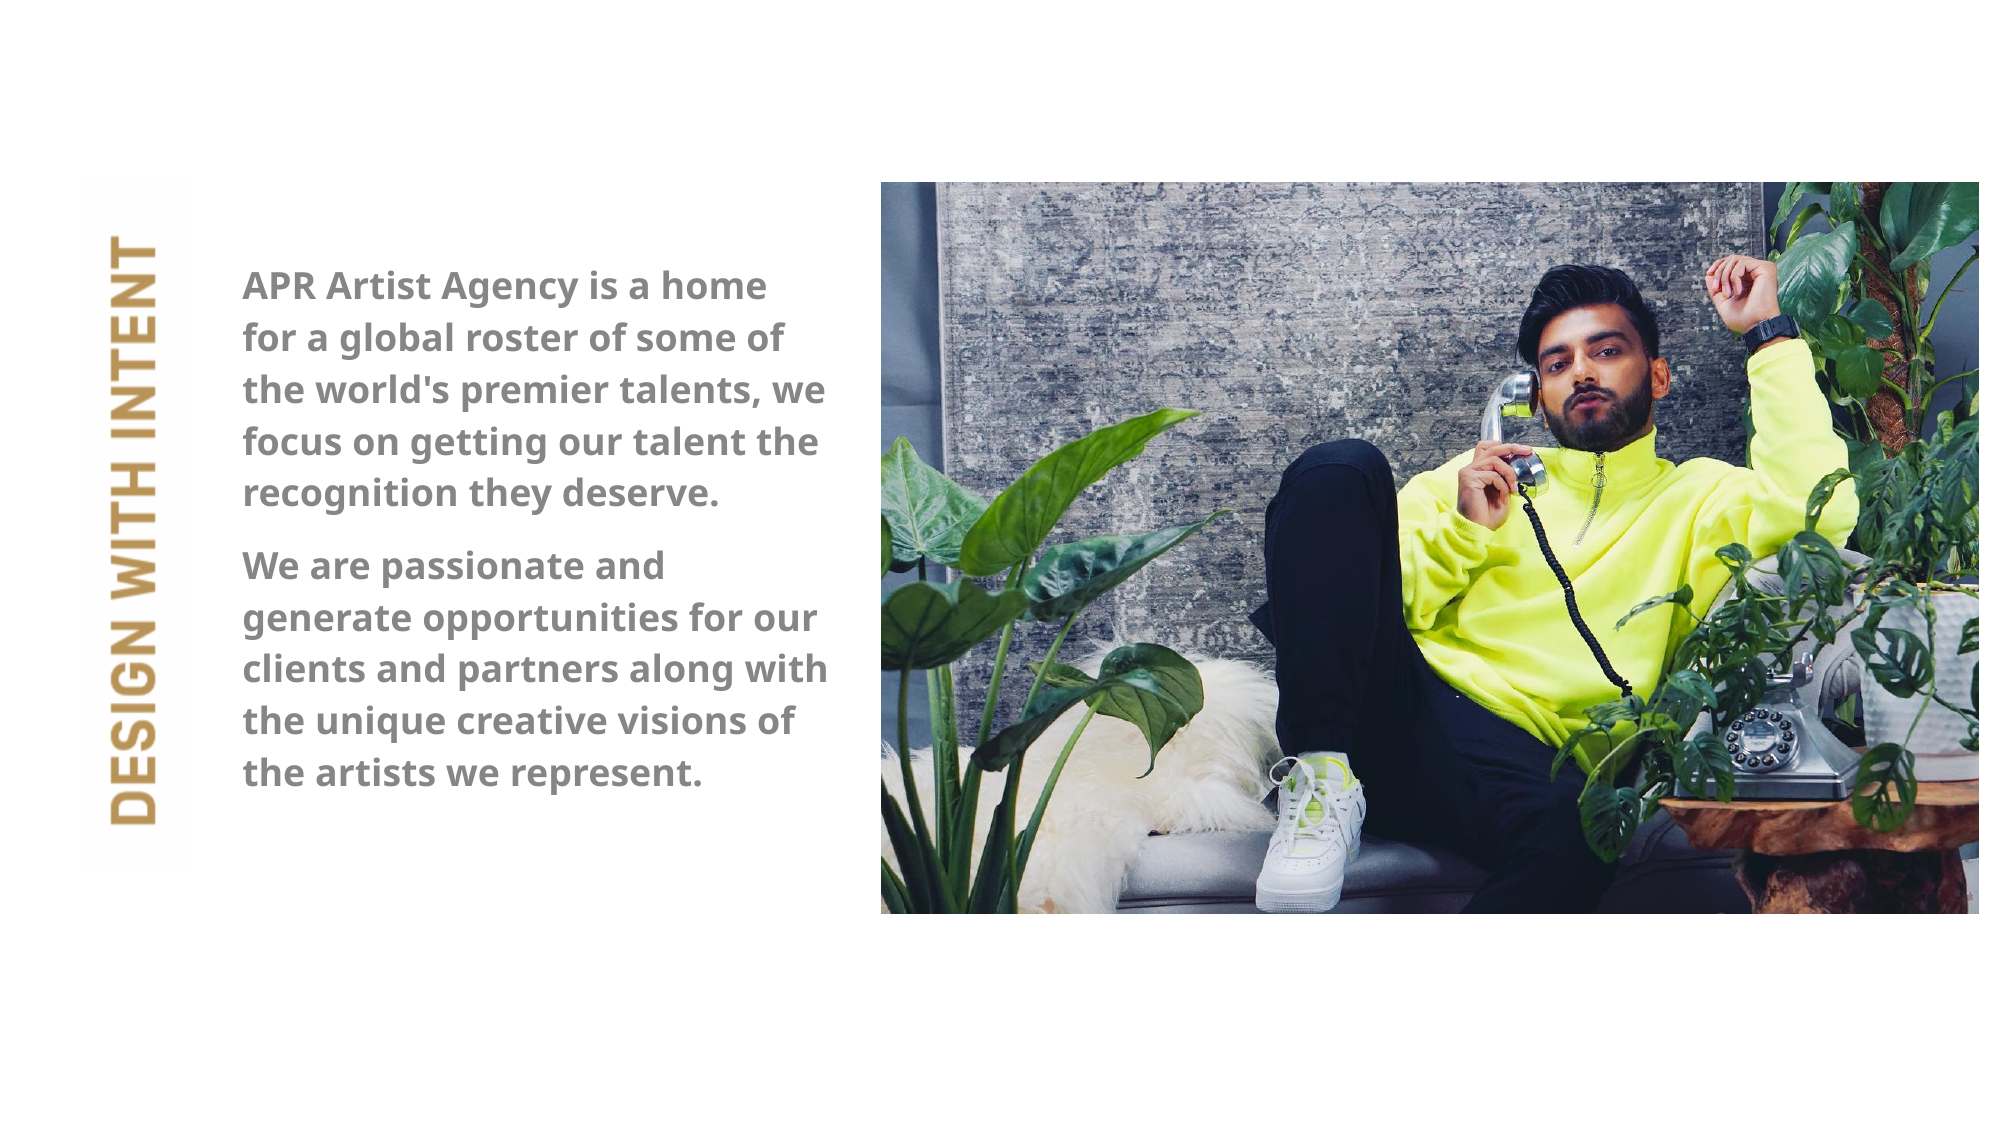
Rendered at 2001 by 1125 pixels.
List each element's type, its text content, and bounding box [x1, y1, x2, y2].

picture [79, 182, 193, 869]
text_box APR Artist Agency is a home for a global roster of some of the world's premier talents, we focus on getting our talent the recognition they deserve. We are passionate and generate opportunities for our clients and partners along with the unique creative visions of the artists we represent. [227, 182, 847, 881]
picture [881, 182, 1979, 914]
